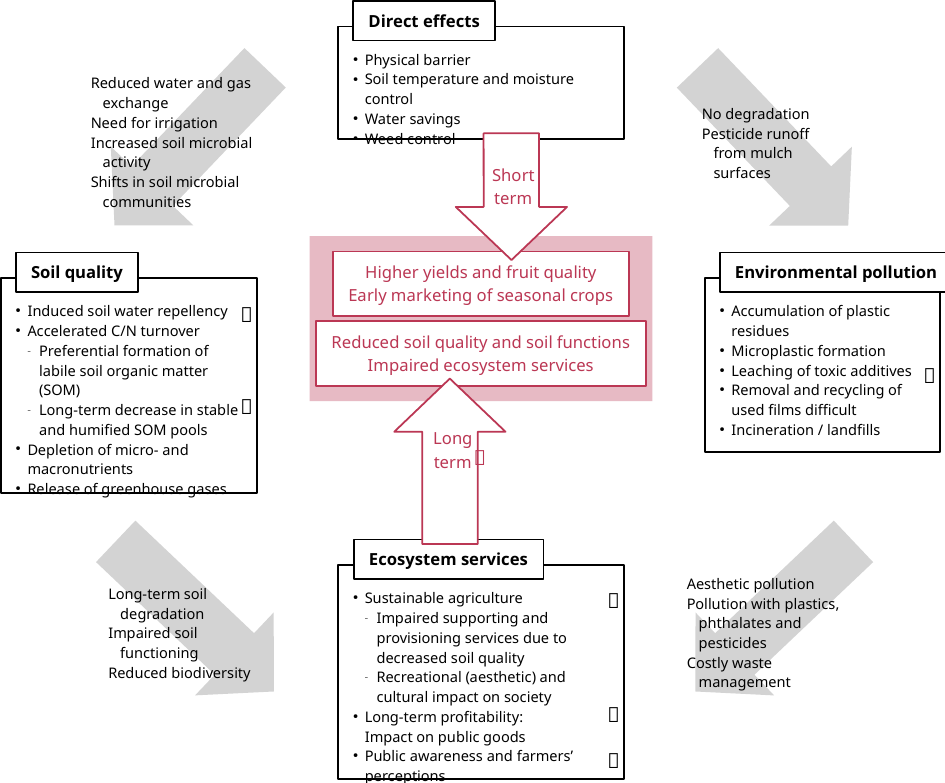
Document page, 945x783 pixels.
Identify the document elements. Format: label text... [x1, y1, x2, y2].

text_box Environmental pollution [719, 252, 933, 293]
text_box [695, 664, 775, 696]
text_box Accumulation of plastic residues Microplastic formation Leaching of toxic additives Removal and recycling of used films difficult Incineration / landfills [704, 289, 930, 453]
text_box  [592, 578, 645, 625]
text_box [113, 204, 194, 226]
text_box Soil quality [15, 252, 131, 293]
text_box Ecosystem services [353, 539, 527, 580]
text_box Sustainable agriculture Impaired supporting and provisioning services due to decreased soil quality Recreational (aesthetic) and cultural impact on society Long-term profitability: Impact on public goods Public awareness and farmers’ perceptions [338, 576, 624, 781]
text_box No degradation Pesticide runoff from mulch surfaces [687, 96, 852, 174]
text_box Short term [477, 155, 546, 219]
text_box Long term [418, 419, 483, 483]
text_box  [458, 436, 511, 483]
text_box [785, 520, 874, 566]
text_box Induced soil water repellency Accelerated C/N turnover Preferential formation of labile soil organic matter (SOM) Long-term decrease in stable and humified SOM pools Depletion of micro- and macronutrients Release of greenhouse gases [0, 289, 257, 494]
text_box [676, 48, 764, 99]
text_box [96, 520, 194, 576]
text_box  [225, 292, 278, 339]
text_box [422, 483, 478, 545]
text_box Reduced soil quality and soil functions Impaired ecosystem services [326, 321, 636, 386]
text_box  [908, 354, 945, 401]
text_box Physical barrier Soil temperature and moisture control Water savings Weed control [338, 38, 624, 140]
text_box Higher yields and fruit quality Early marketing of seasonal crops [342, 251, 620, 317]
text_box [309, 206, 653, 432]
text_box [759, 174, 851, 226]
text_box  [592, 692, 645, 738]
text_box [227, 48, 264, 66]
text_box [195, 654, 274, 696]
text_box Reduced water and gas exchange Need for irrigation Increased soil microbial activity Shifts in soil microbial communities [76, 66, 306, 204]
text_box  [225, 384, 278, 431]
text_box Long-term soil degradation Impaired soil functioning Reduced biodiversity [93, 576, 288, 654]
text_box  [592, 738, 645, 783]
text_box Aesthetic pollution Pollution with plastics, phthalates and pesticides Costly waste management [672, 566, 878, 664]
text_box [483, 133, 540, 155]
text_box Direct effects [353, 1, 482, 41]
